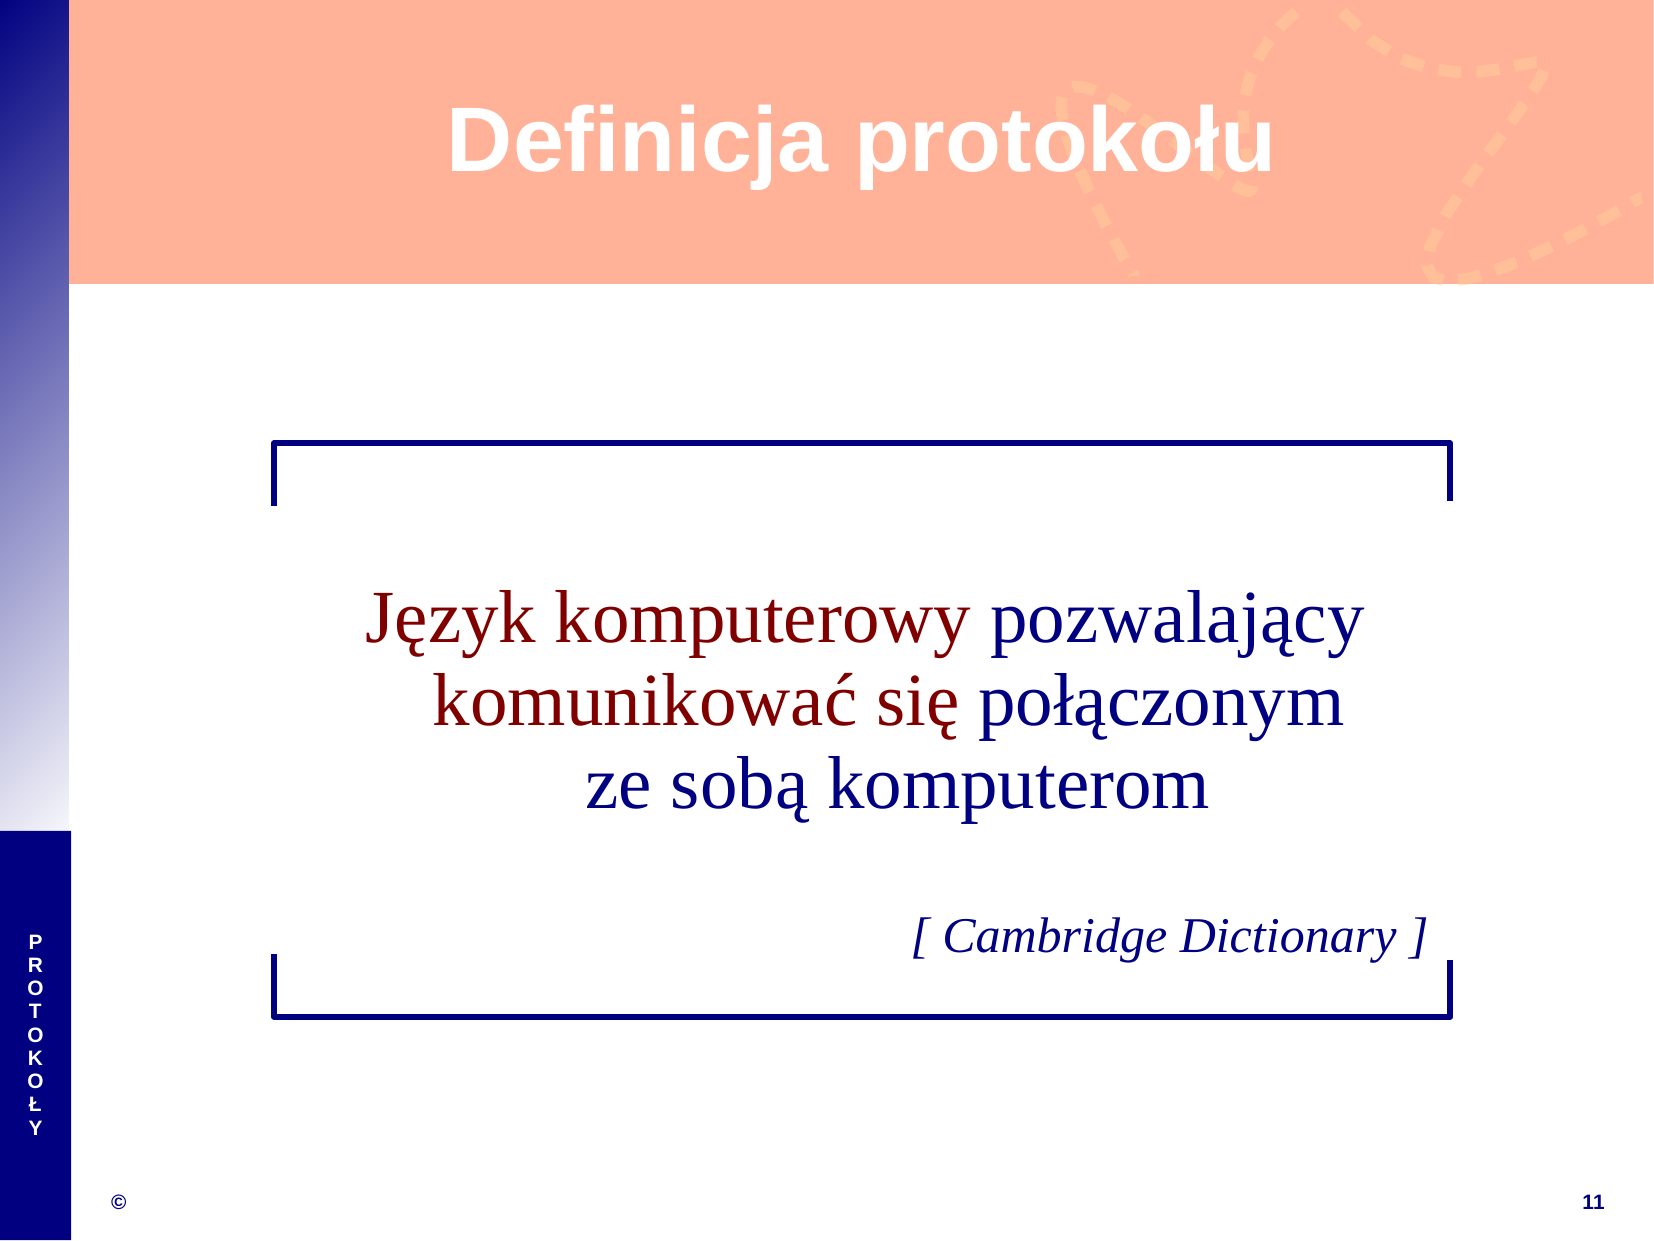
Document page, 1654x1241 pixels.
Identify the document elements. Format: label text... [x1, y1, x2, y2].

title Definicja protokołu [70, 36, 1654, 244]
text_box P R O T O K O Ł Y [0, 829, 71, 1241]
text_box Język komputerowy pozwalający komunikować się połączonym ze sobą komputerom [ Cambridge Dictionary ] [295, 401, 1429, 1054]
